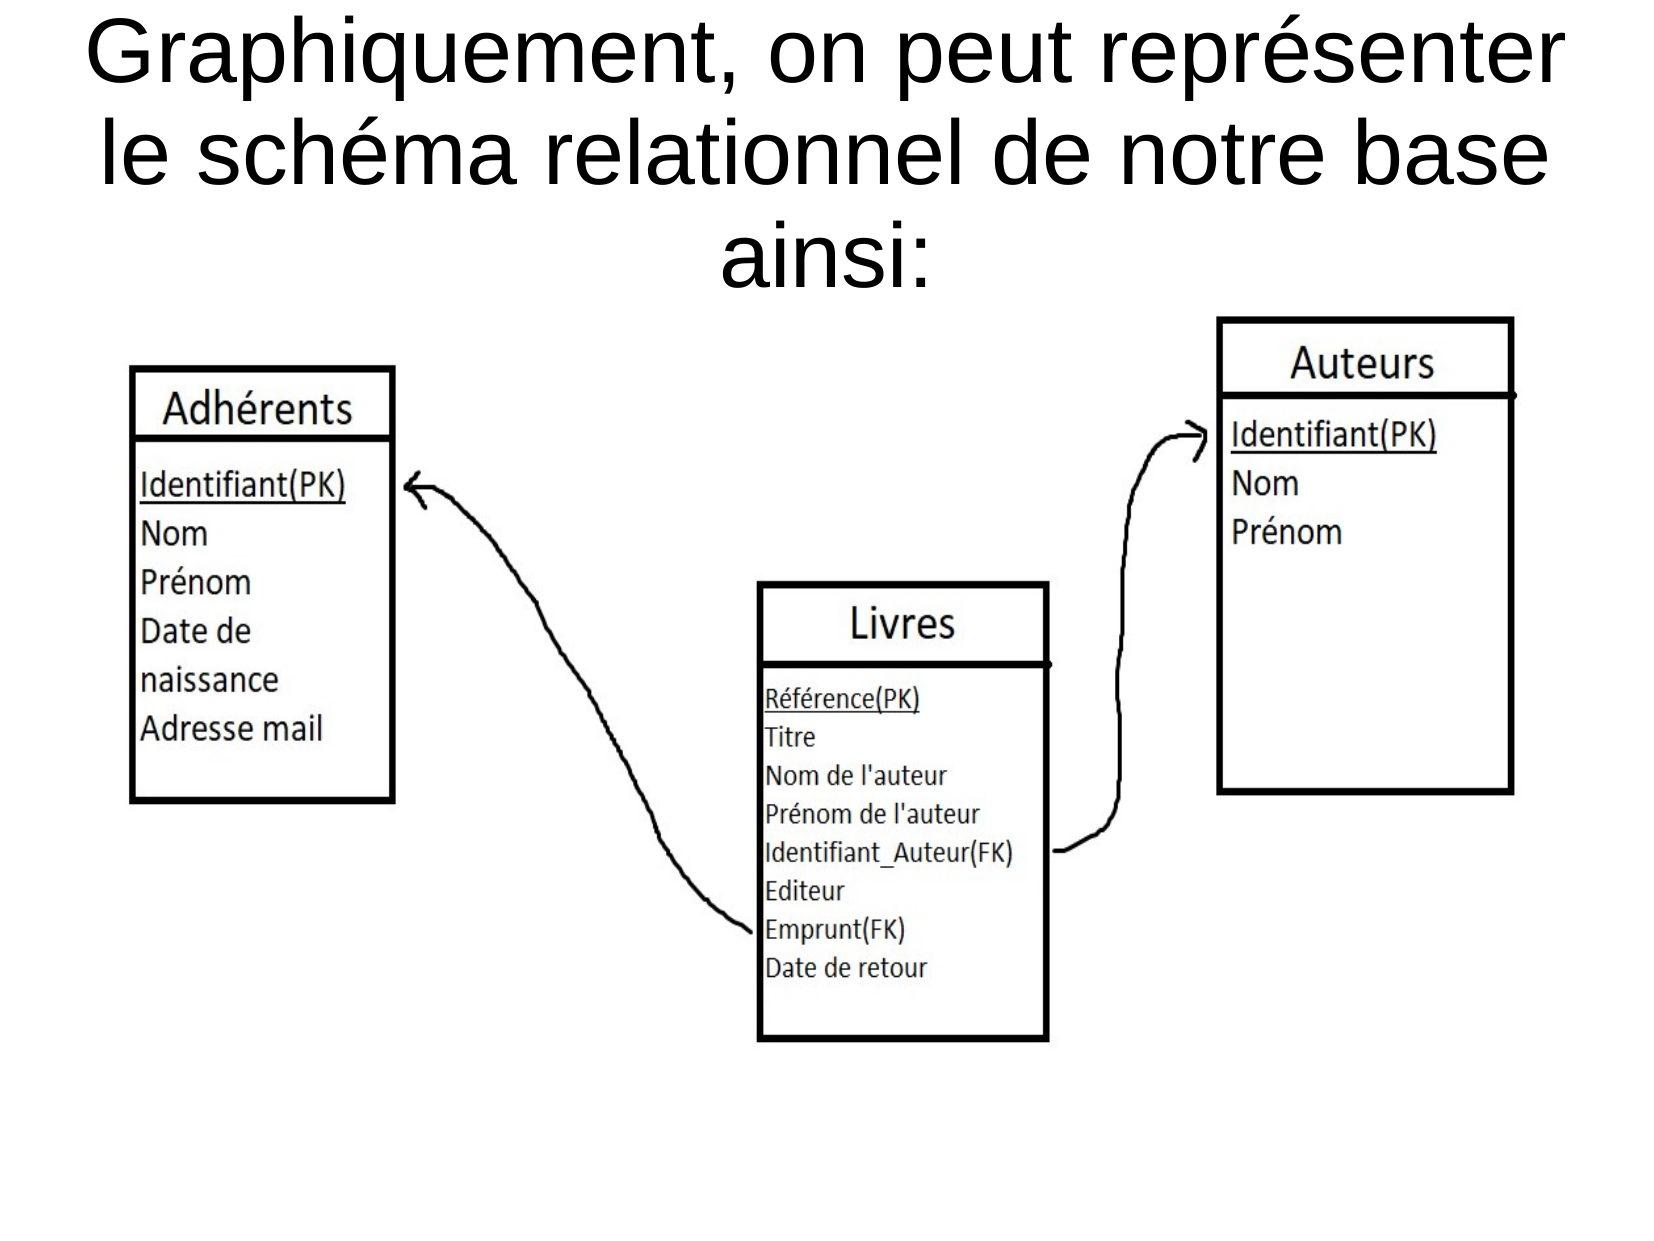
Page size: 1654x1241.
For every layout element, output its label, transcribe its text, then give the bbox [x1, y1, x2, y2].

title Graphiquement, on peut représenter le schéma relationnel de notre base ainsi: [82, 0, 1571, 290]
picture [82, 290, 1571, 1109]
